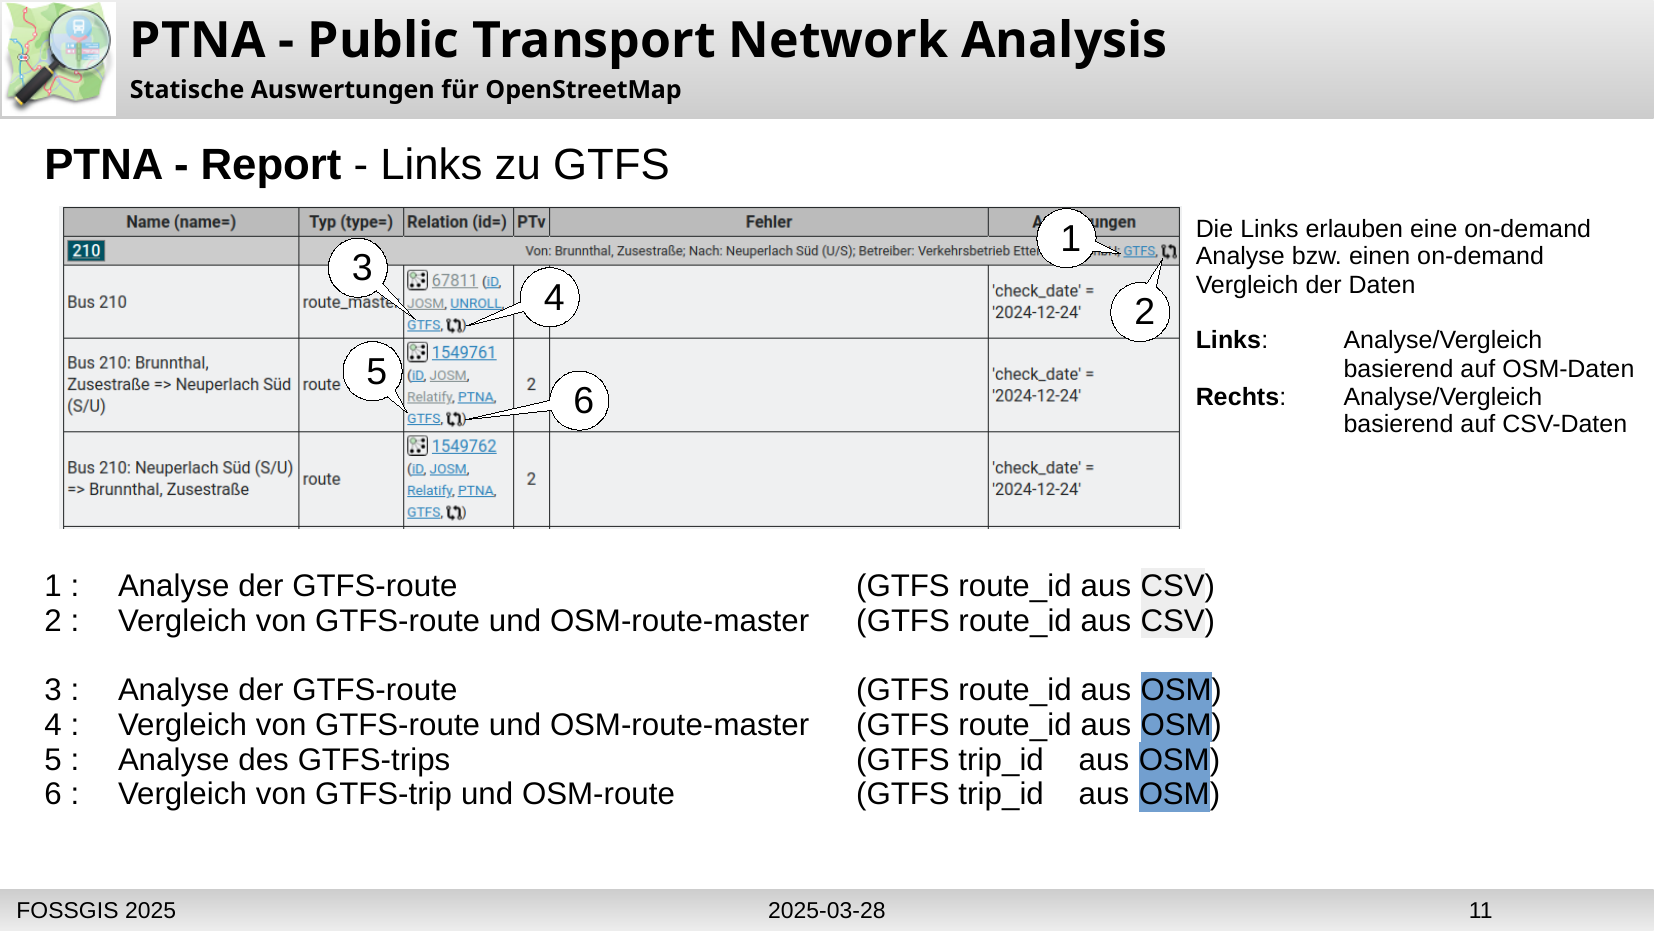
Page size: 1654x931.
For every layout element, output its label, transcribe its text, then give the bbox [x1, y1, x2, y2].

text_box 1 [1036, 208, 1121, 268]
text_box 3 [328, 238, 416, 320]
text_box Die Links erlauben eine on-demand Analyse bzw. einen on-demand Vergleich der Daten Links: Analyse/Vergleich basierend auf OSM-Daten Rechts: Analyse/Vergleich basierend auf CSV-Daten [1181, 206, 1654, 532]
text_box Statische Auswertungen für OpenStreetMap [115, 59, 1653, 119]
text_box FOSSGIS 2025 [1, 888, 203, 931]
text_box [0, 0, 115, 119]
picture [59, 206, 1181, 529]
text_box 5 [343, 341, 408, 413]
text_box PTNA - Report - Links zu GTFS [29, 132, 916, 197]
text_box PTNA - Public Transport Network Analysis [115, 0, 1653, 59]
text_box <Foliennummer> [1453, 888, 1654, 931]
text_box 1 : Analyse der GTFS-route (GTFS route_id aus CSV) 2 : Vergleich von GTFS-route und OSM-route-master (GTFS route_id aus CSV) 3 : Analyse der GTFS-route (GTFS route_id aus OSM) 4 : Vergleich von GTFS-route und OSM-route-master (GTFS route_id aus OSM) 5 : Analyse des GTFS-trips (GTFS trip_id aus OSM) 6 : Vergleich von GTFS-trip und OSM-route (GTFS trip_id aus OSM) [29, 561, 1625, 870]
text_box 2 [1110, 258, 1170, 342]
text_box 6 [465, 371, 609, 431]
text_box 4 [466, 267, 580, 327]
picture [2, 2, 115, 116]
text_box 2025-03-28 [203, 889, 1453, 931]
